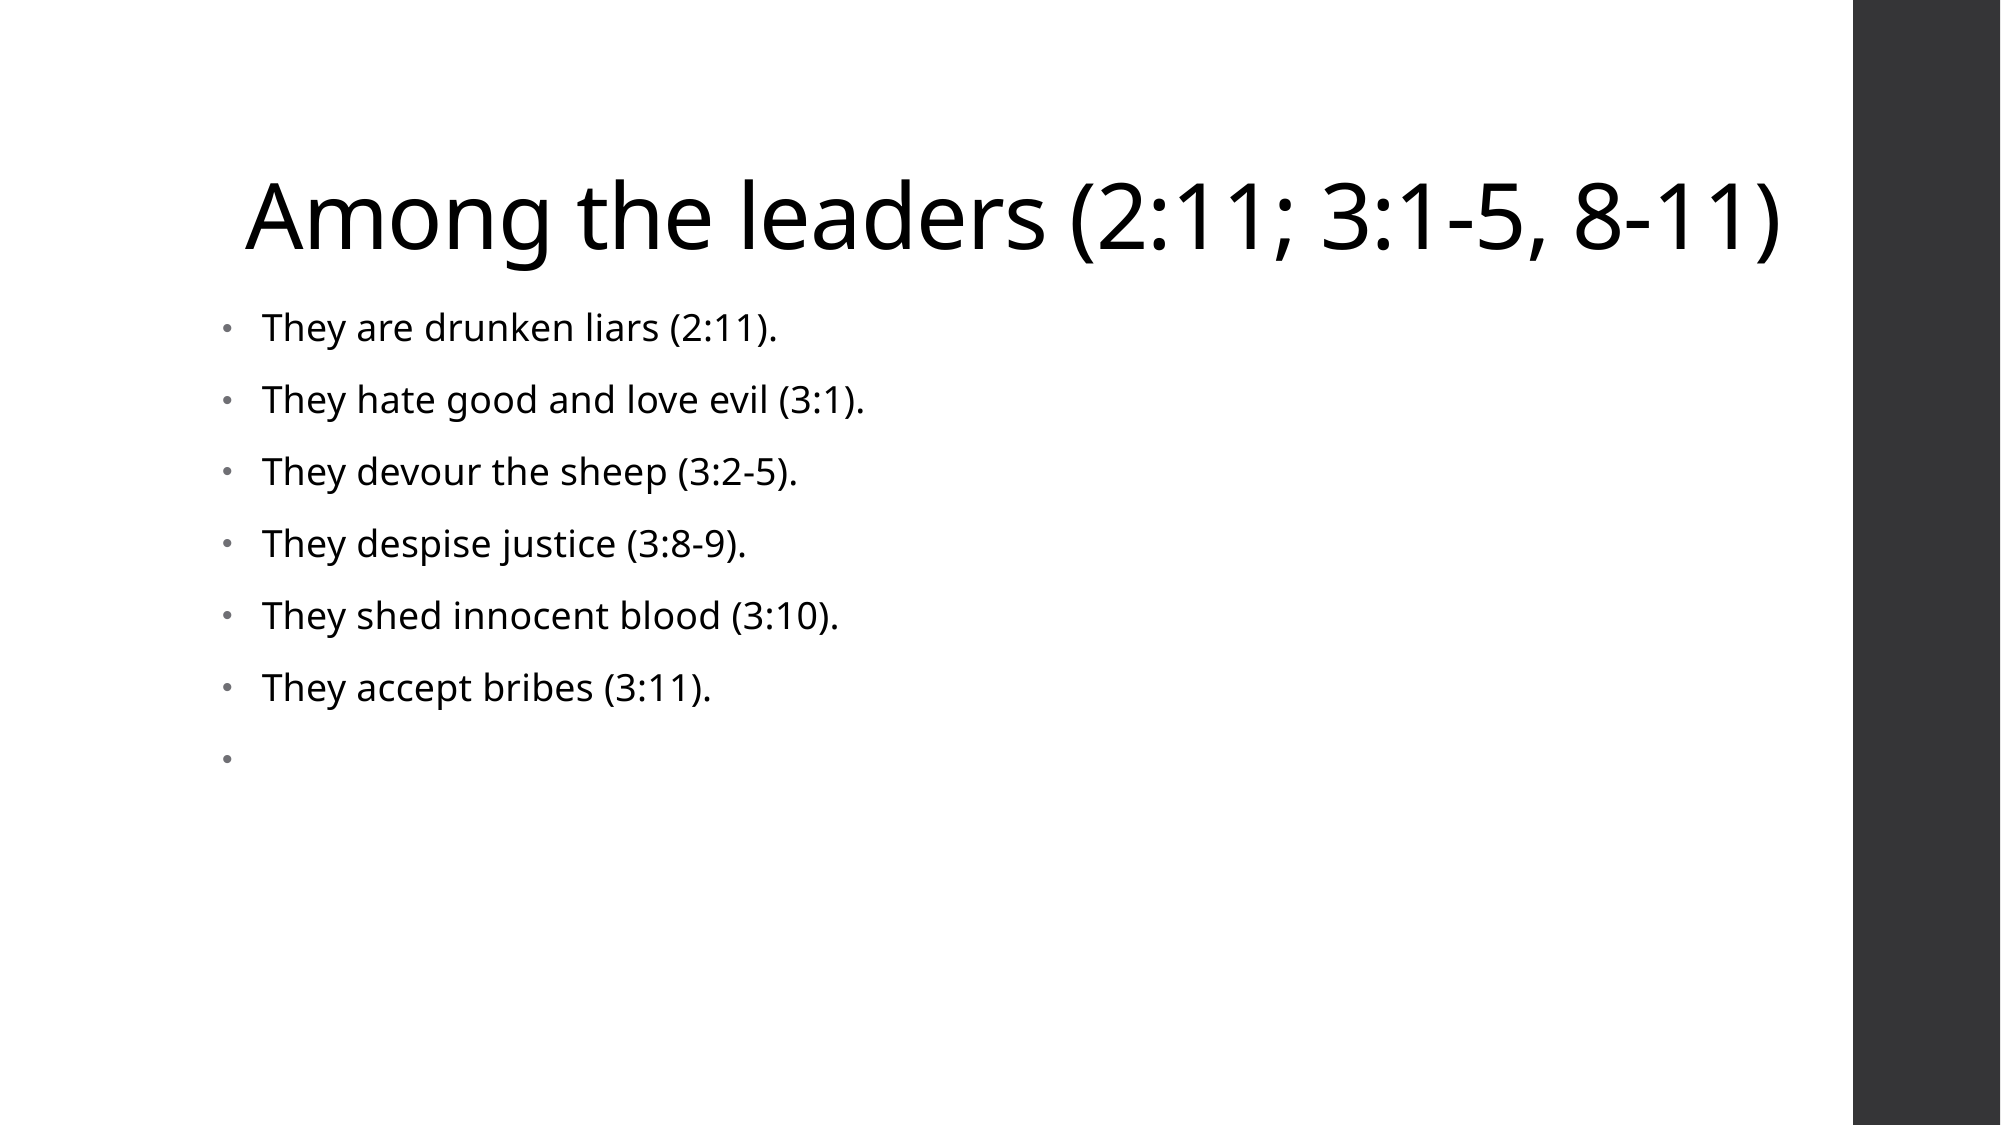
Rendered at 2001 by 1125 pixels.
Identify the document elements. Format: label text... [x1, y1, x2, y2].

title Among the leaders (2:11; 3:1-5, 8-11) [206, 60, 1797, 278]
list They are drunken liars (2:11). They hate good and love evil (3:1). They devour the sheep (3:2-5). They despise justice (3:8-9). They shed innocent blood (3:10). They accept bribes (3:11). [206, 299, 1617, 1014]
